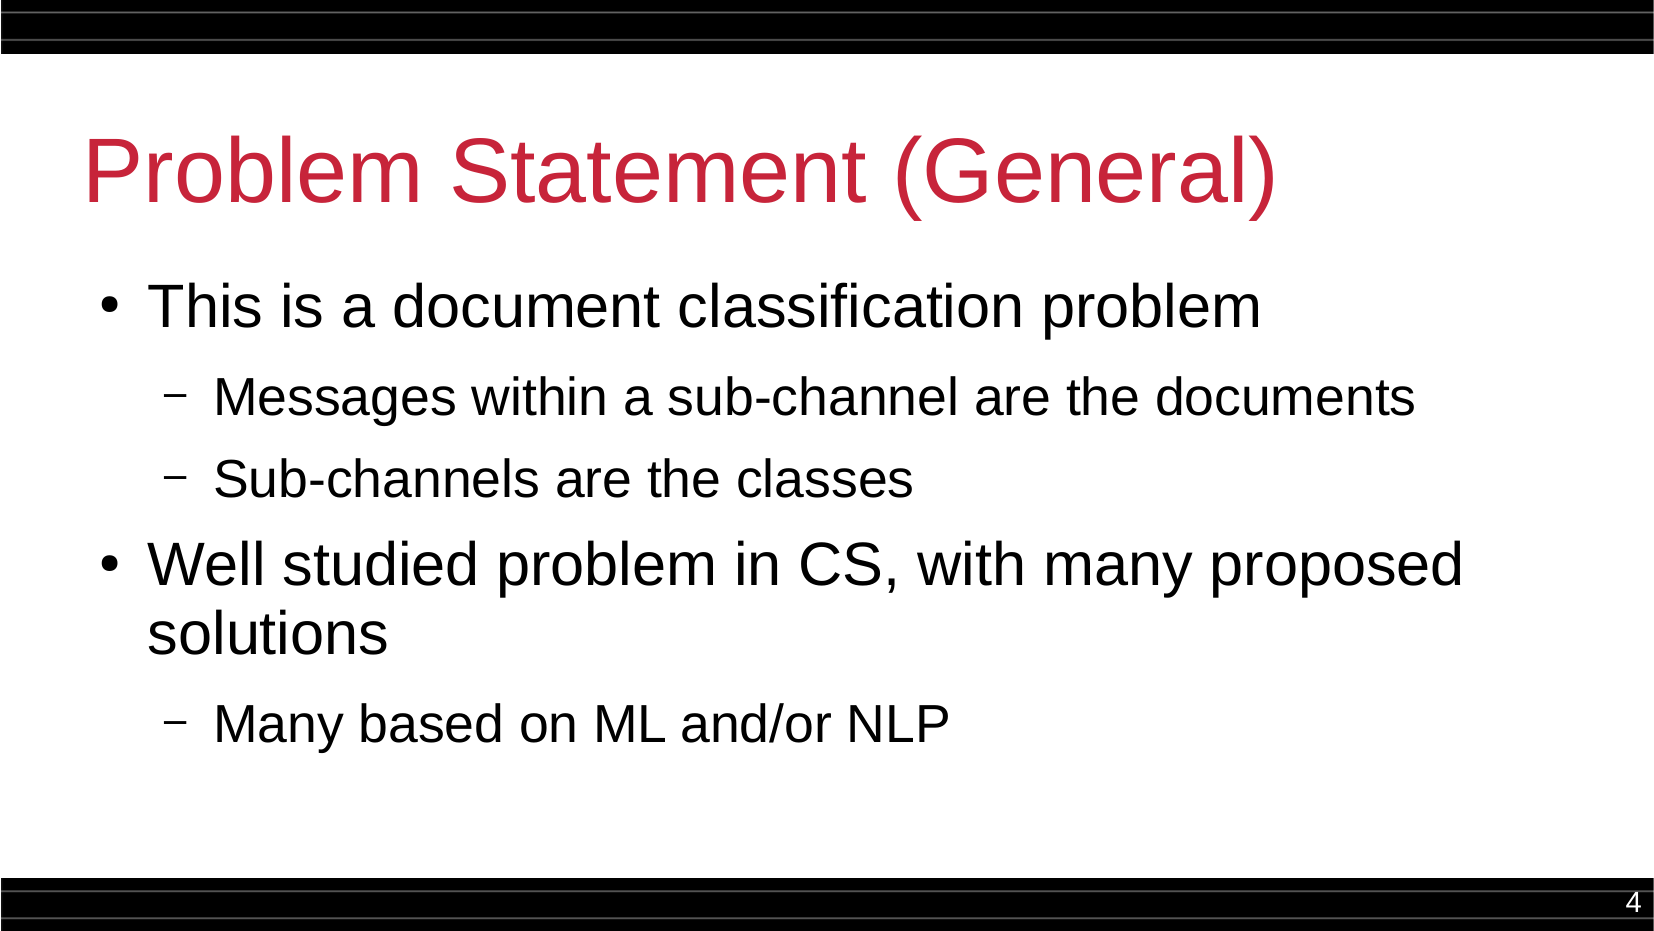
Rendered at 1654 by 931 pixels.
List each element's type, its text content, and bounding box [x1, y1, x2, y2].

title Problem Statement (General) [82, 92, 1571, 249]
picture [1, 878, 1654, 931]
picture [1, 0, 1654, 54]
list This is a document classification problem Messages within a sub-channel are the documents Sub-channels are the classes Well studied problem in CS, with many proposed solutions Many based on ML and/or NLP [82, 271, 1571, 758]
